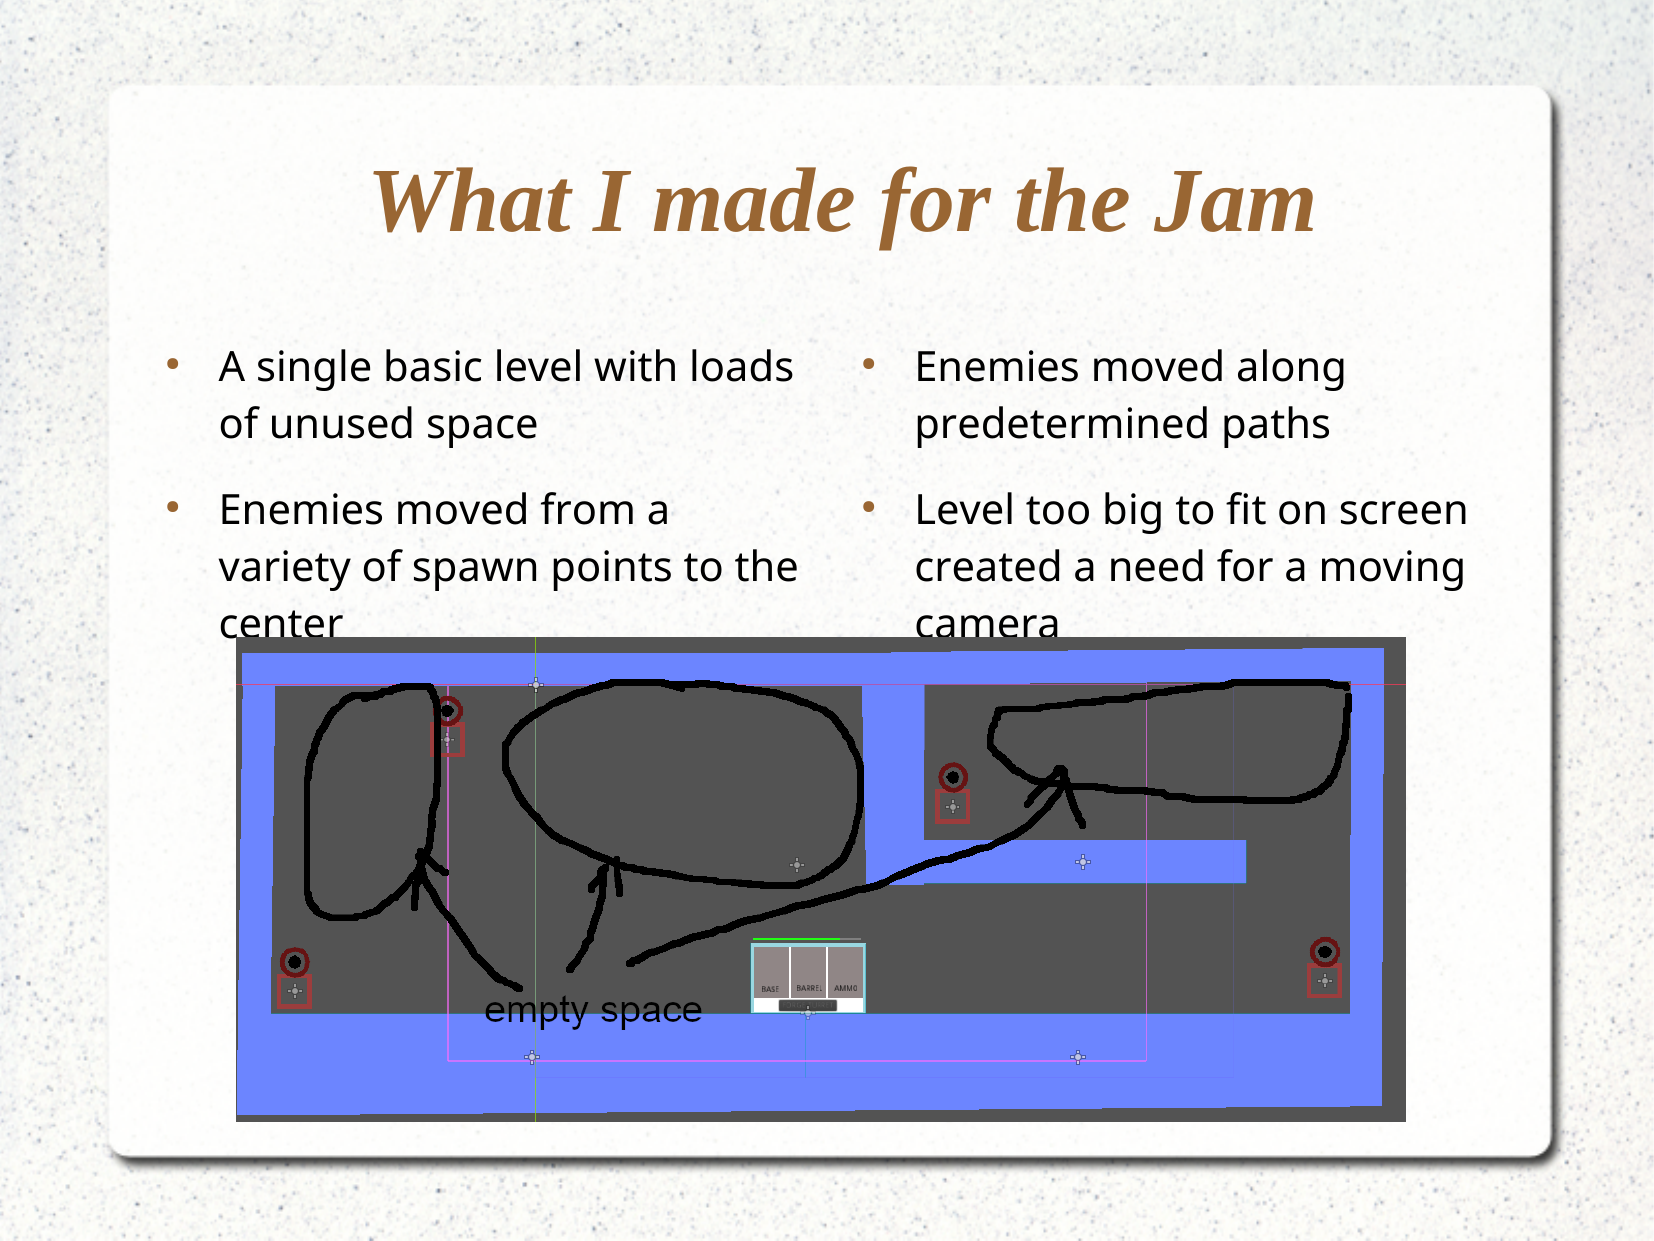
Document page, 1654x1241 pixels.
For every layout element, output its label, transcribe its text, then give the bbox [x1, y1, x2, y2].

title What I made for the Jam [118, 96, 1536, 304]
list Enemies moved along predetermined paths Level too big to fit on screen created a need for a moving camera [843, 336, 1507, 987]
list A single basic level with loads of unused space Enemies moved from a variety of spawn points to the center [147, 336, 811, 993]
picture [0, 0, 1654, 1241]
